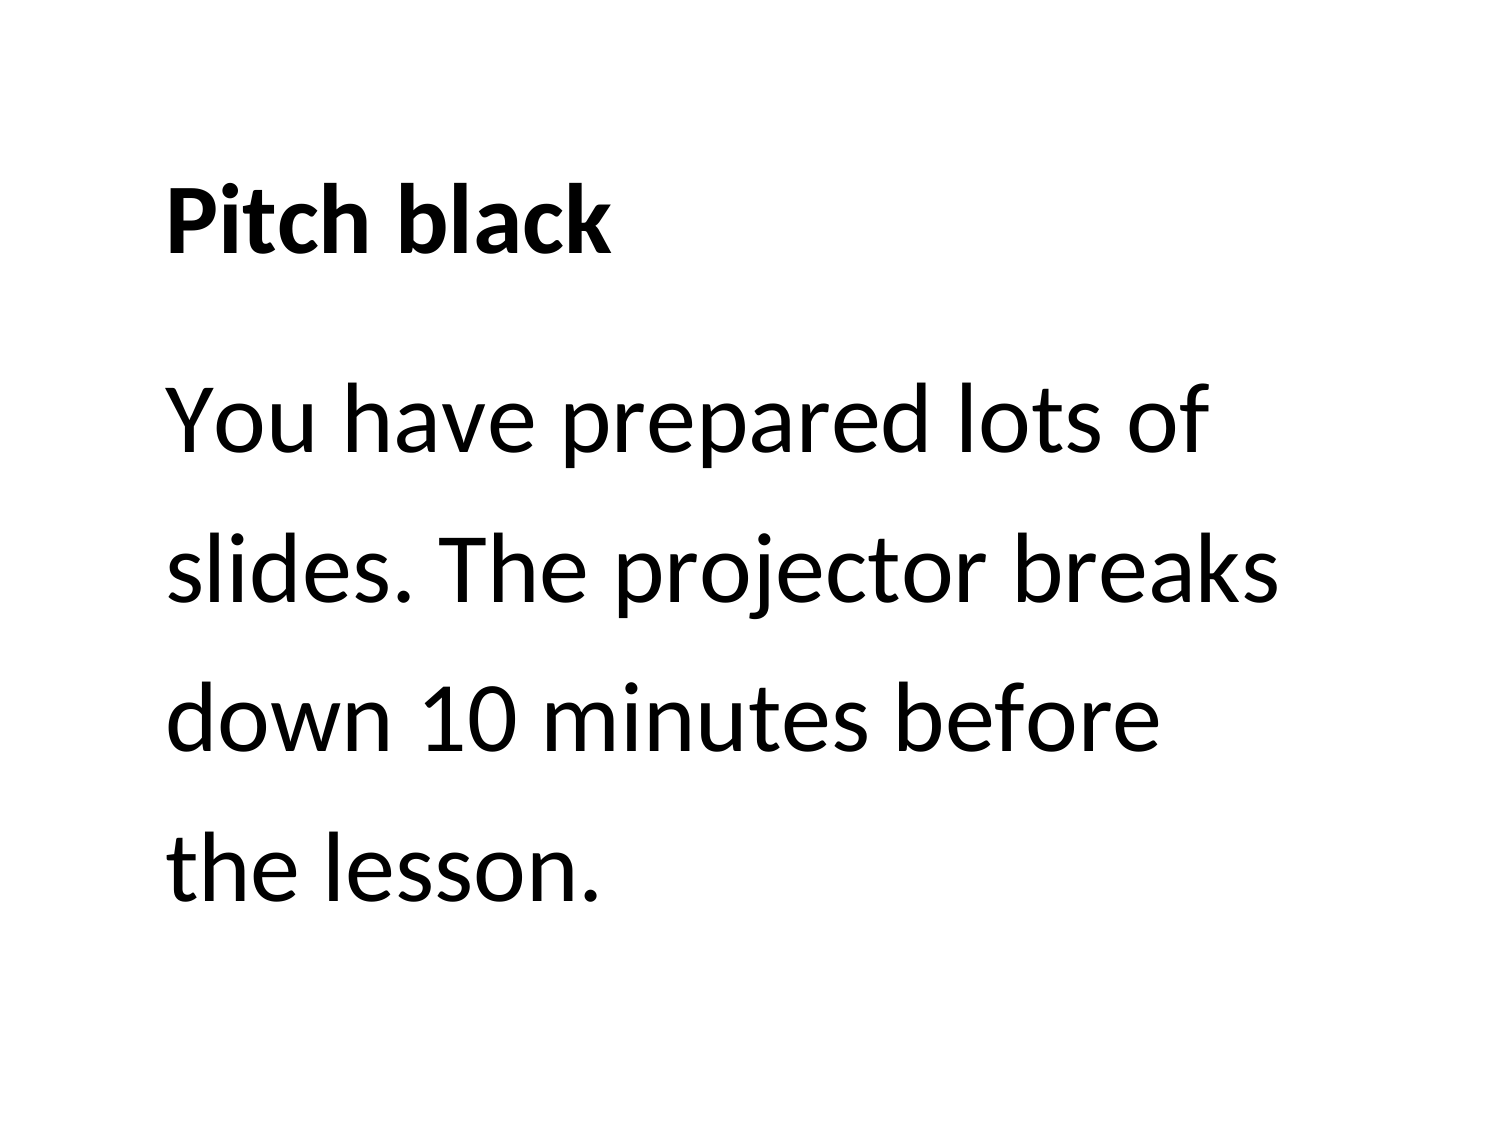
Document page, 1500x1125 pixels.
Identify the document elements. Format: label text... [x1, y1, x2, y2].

text_box Pitch black [149, 166, 1427, 262]
text_box You have prepared lots of slides. The projector breaks down 10 minutes before the lesson. [150, 314, 1306, 871]
